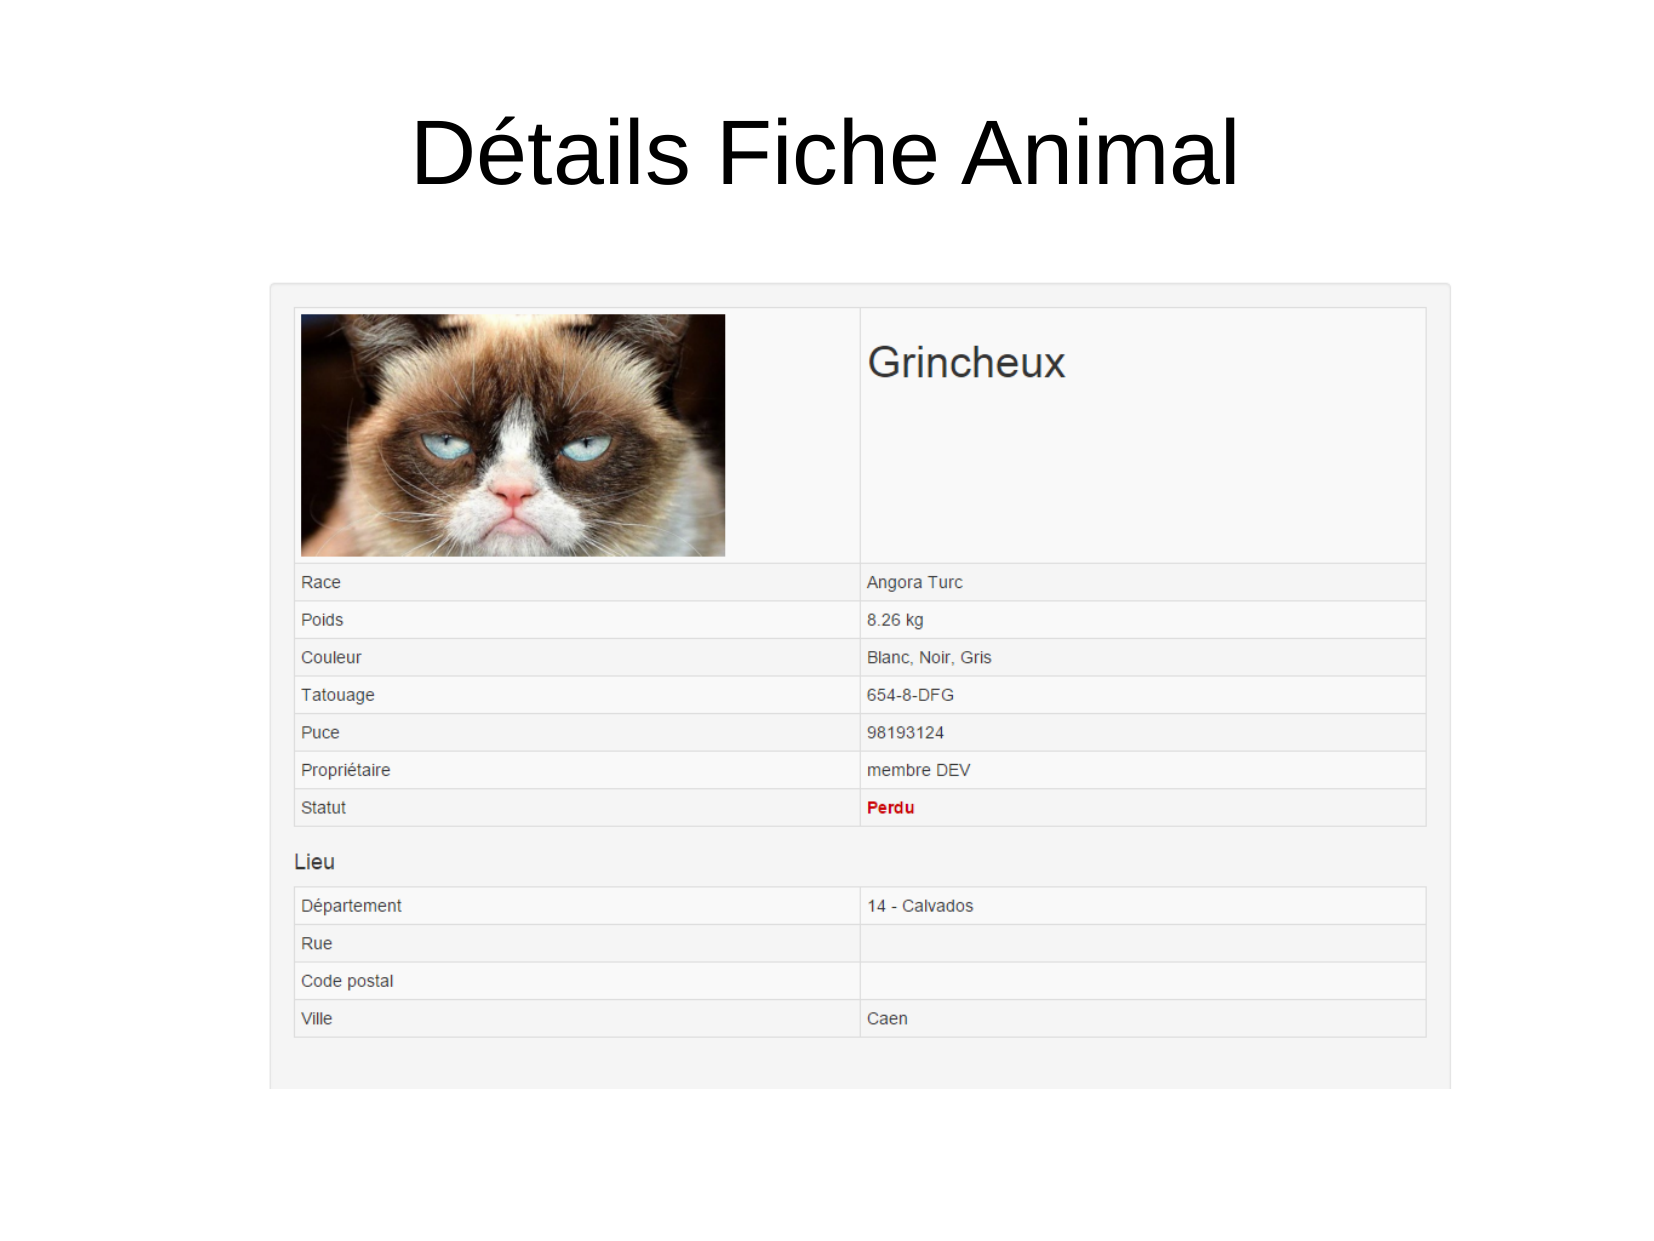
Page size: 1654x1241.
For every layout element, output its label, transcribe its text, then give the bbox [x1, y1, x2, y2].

picture [224, 273, 1524, 1089]
title Détails Fiche Animal [82, 49, 1571, 257]
